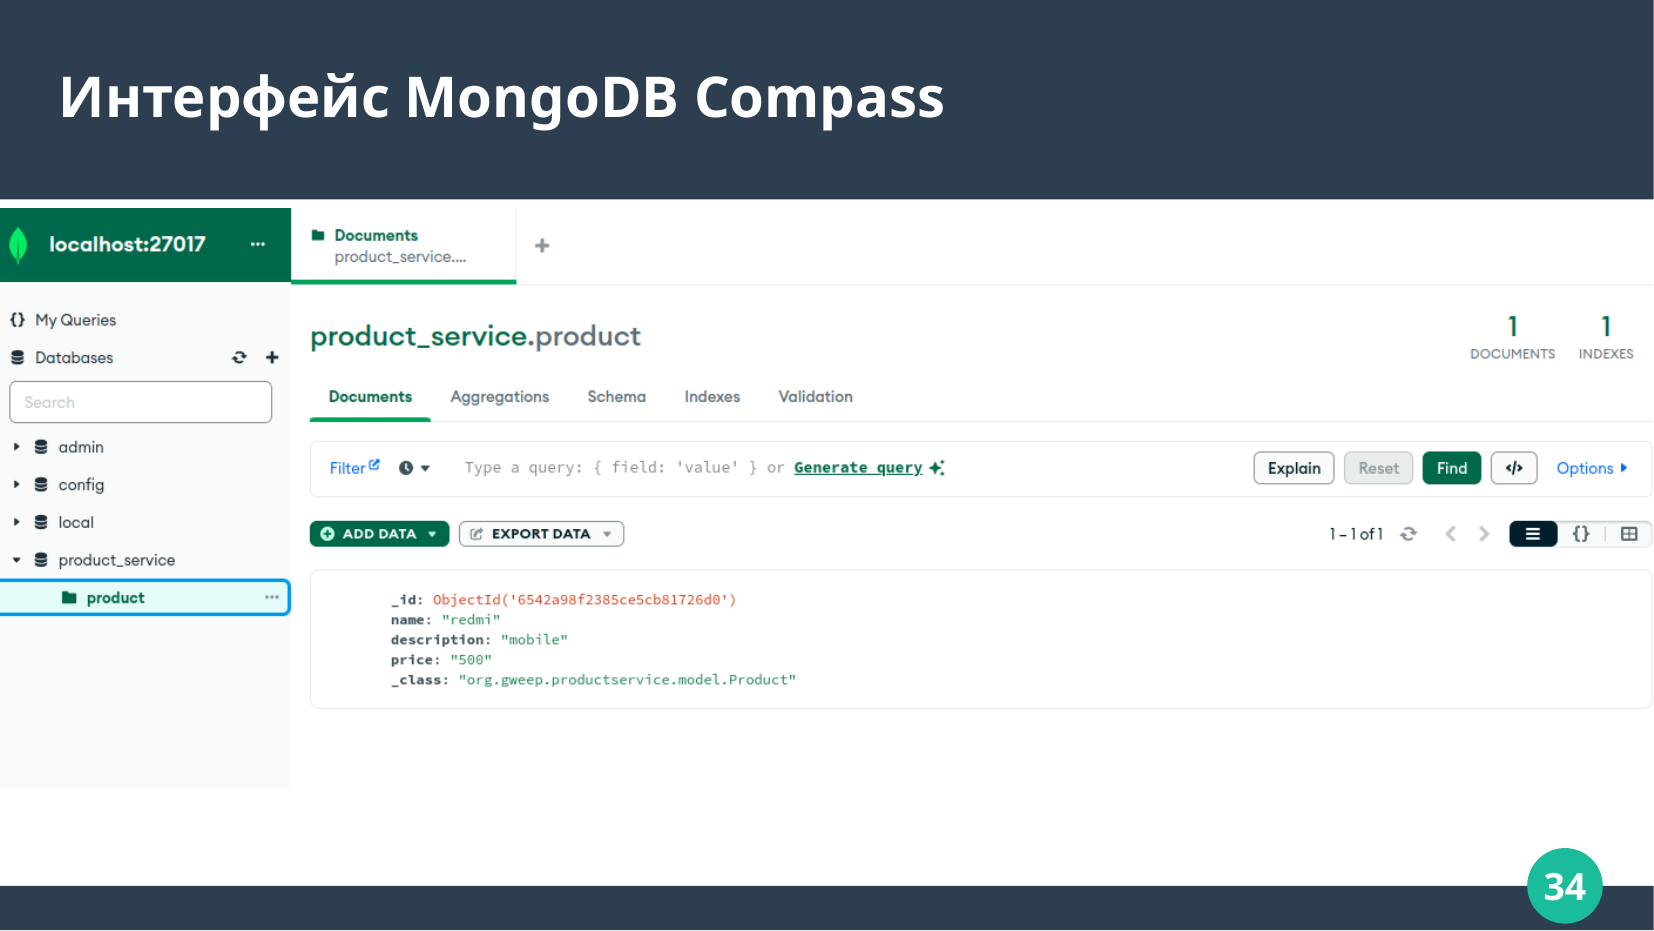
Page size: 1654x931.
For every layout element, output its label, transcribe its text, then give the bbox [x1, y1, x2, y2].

title Интерфейс MongoDB Compass [59, 37, 1595, 155]
picture [0, 208, 1654, 788]
